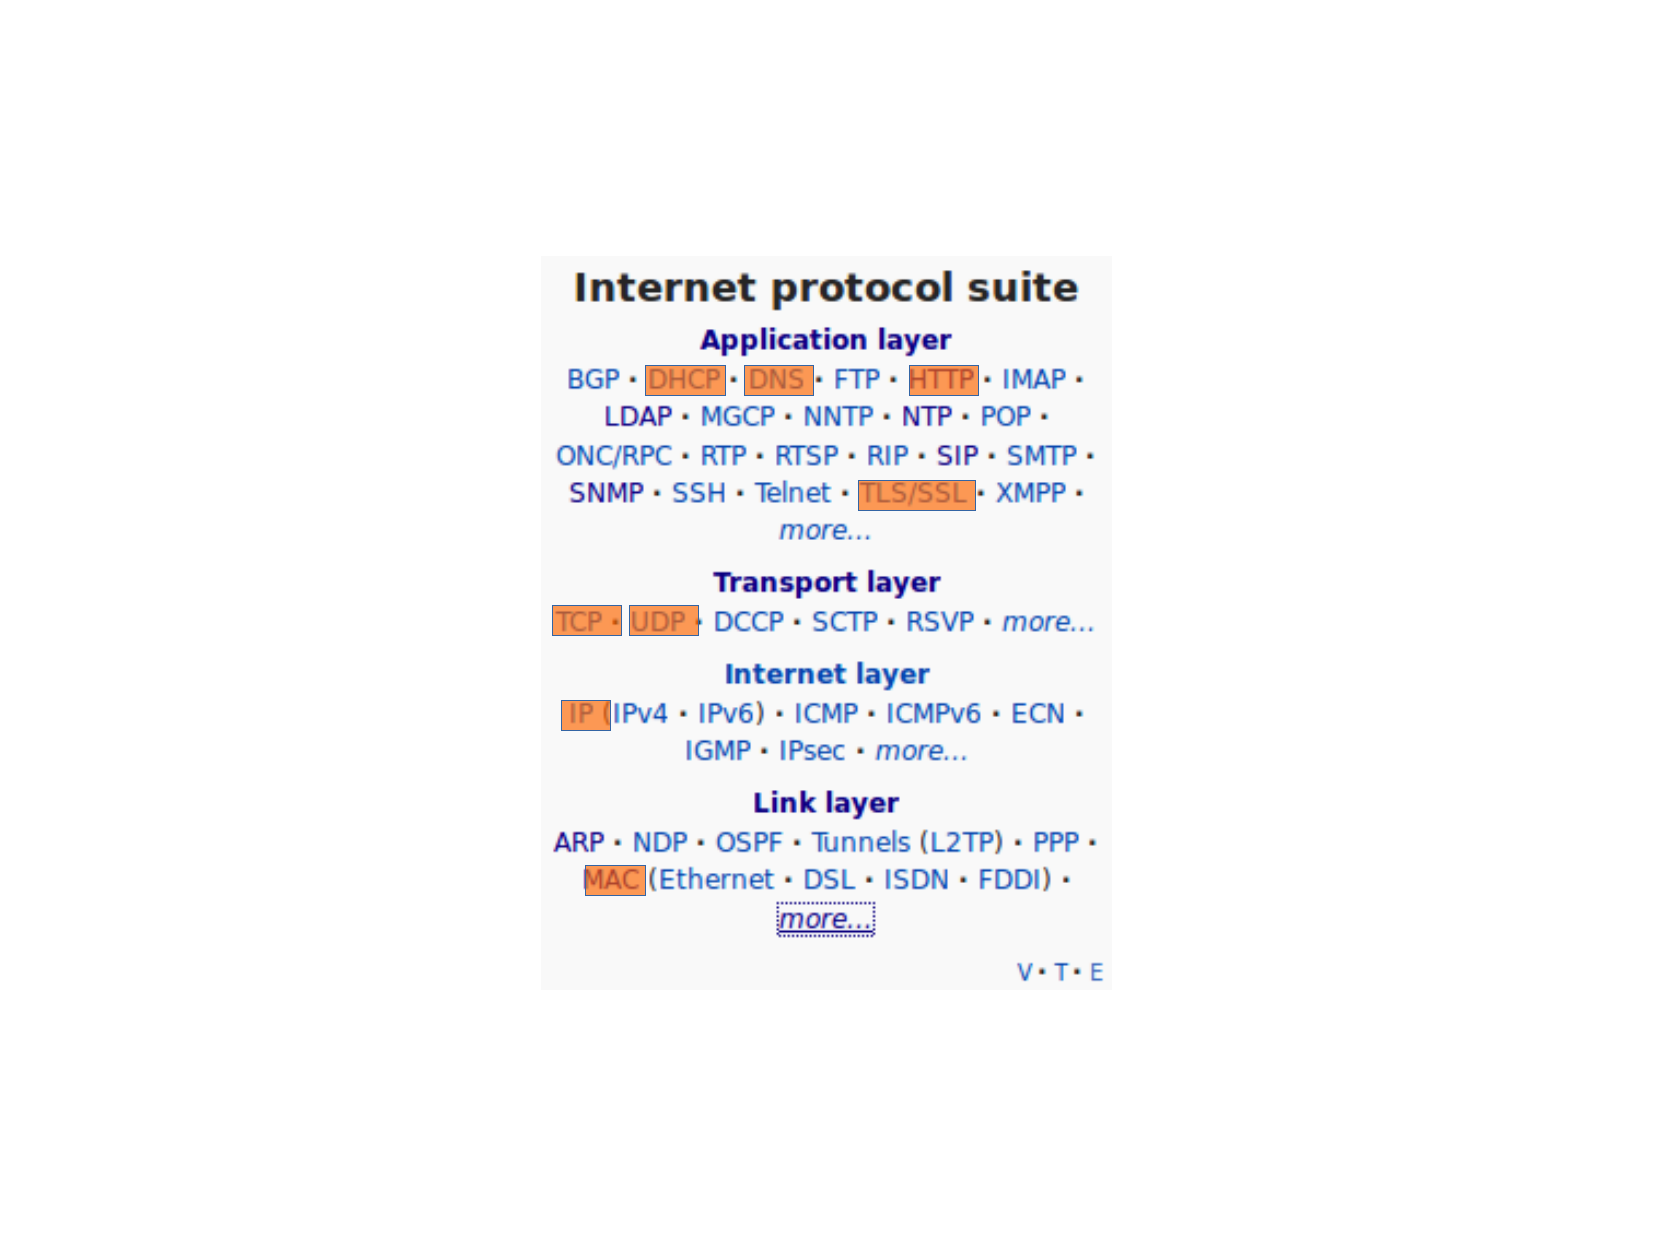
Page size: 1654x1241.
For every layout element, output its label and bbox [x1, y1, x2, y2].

picture [541, 256, 1112, 991]
text_box [561, 700, 611, 731]
text_box [552, 605, 622, 636]
text_box [744, 365, 814, 396]
text_box [645, 365, 726, 396]
text_box [585, 865, 646, 896]
text_box [858, 480, 976, 511]
text_box [629, 605, 699, 636]
text_box [909, 365, 979, 396]
